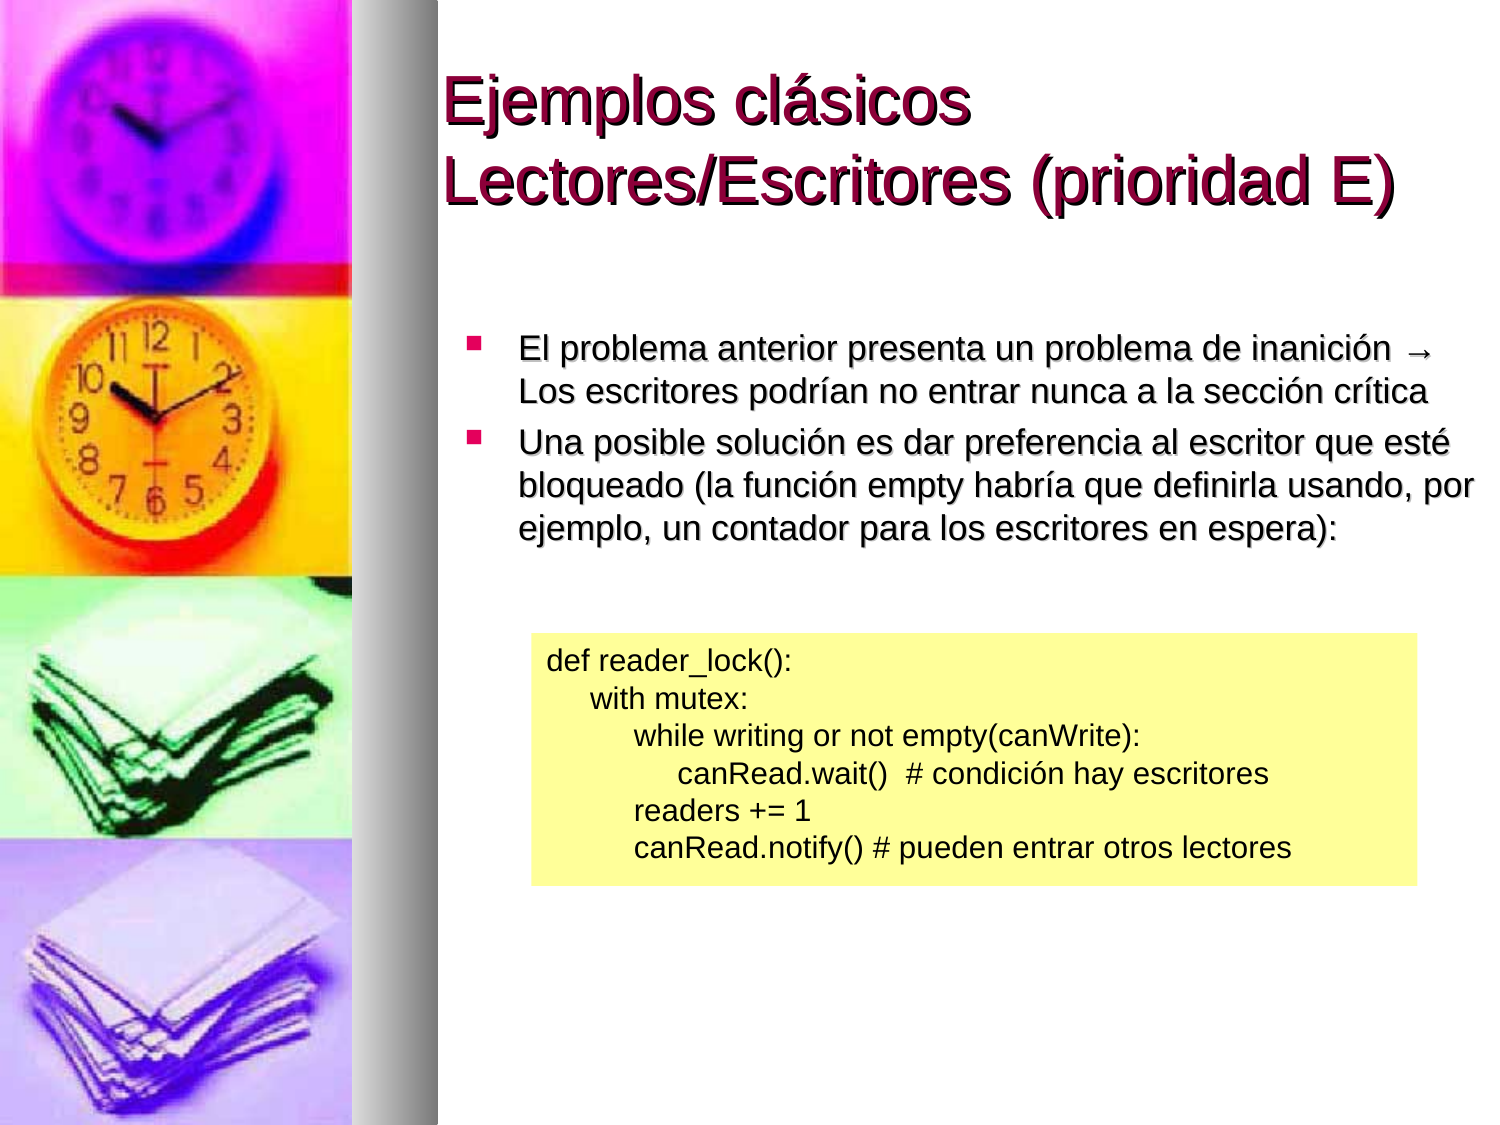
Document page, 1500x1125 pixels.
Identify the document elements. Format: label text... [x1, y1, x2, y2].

text_box def reader_lock(): with mutex: while writing or not empty(canWrite): canRead.wait() # condición hay escritores readers += 1 canRead.notify() # pueden entrar otros lectores [531, 633, 1418, 886]
picture [0, 0, 352, 1125]
list El problema anterior presenta un problema de inanición → Los escritores podrían no entrar nunca a la sección crítica Una posible solución es dar preferencia al escritor que esté bloqueado (la función empty habría que definirla usando, por ejemplo, un contador para los escritores en espera): [450, 265, 1500, 591]
title Ejemplos clásicos Lectores/Escritores (prioridad E) [426, 36, 1477, 237]
